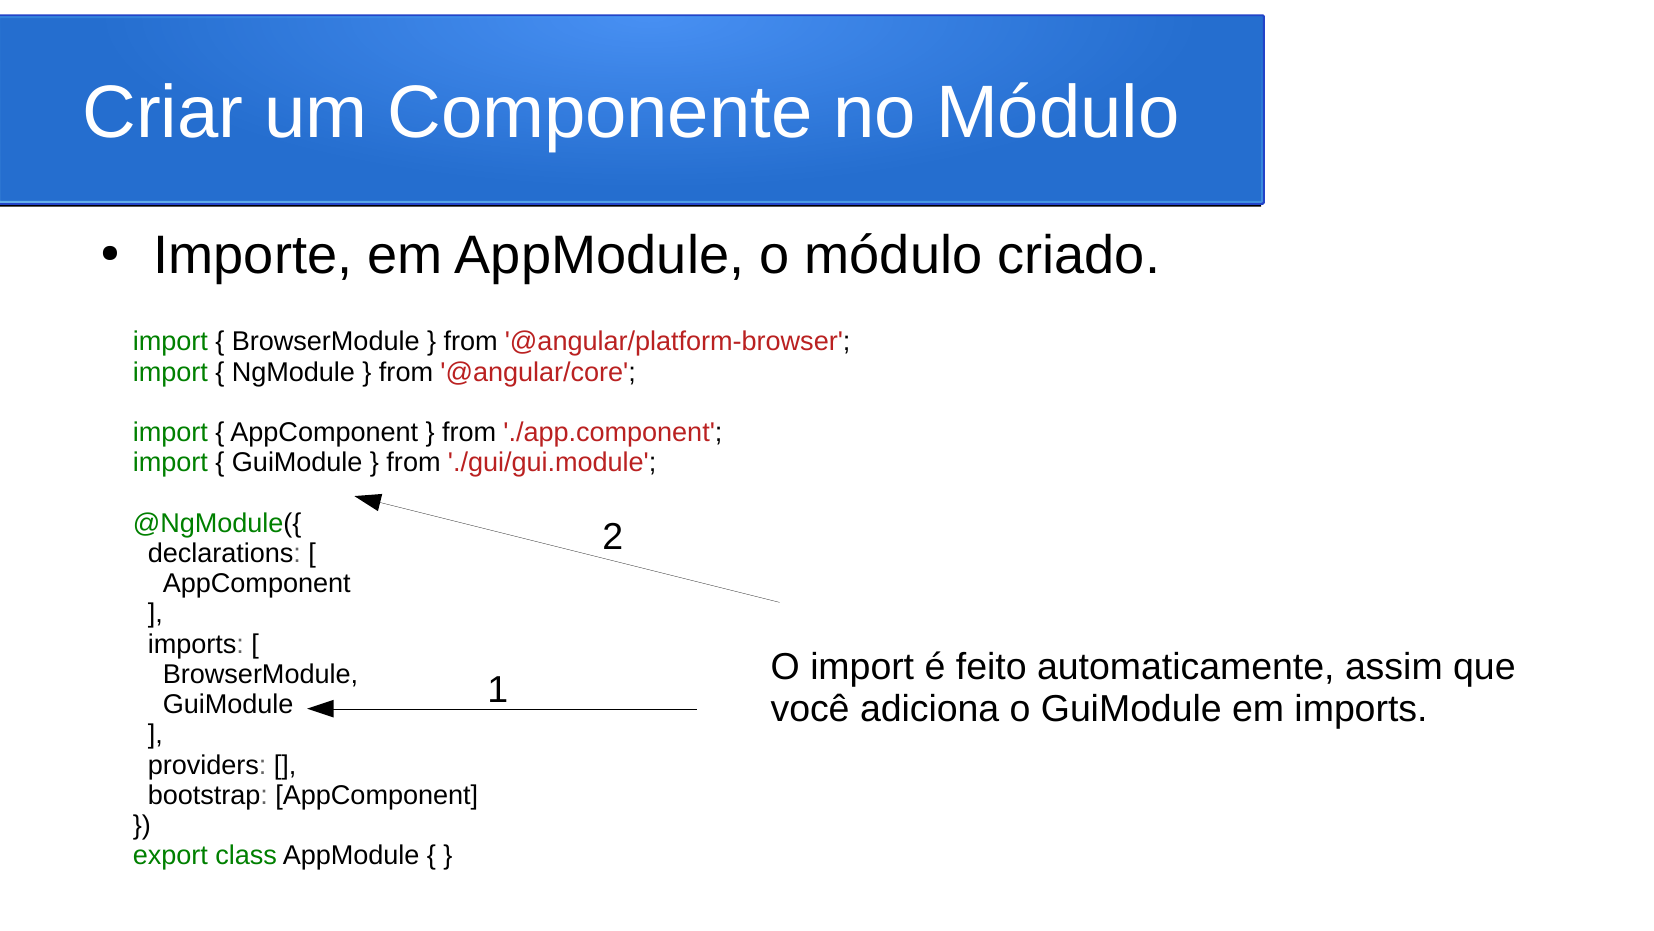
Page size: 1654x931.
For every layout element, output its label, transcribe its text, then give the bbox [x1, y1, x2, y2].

text_box 1 [472, 661, 523, 719]
text_box 2 [602, 507, 615, 565]
text_box import { BrowserModule } from '@angular/platform-browser'; import { NgModule } from '@angular/core'; import { AppComponent } from './app.component'; import { GuiModule } from './gui/gui.module'; @NgModule({ declarations: [ AppComponent ], imports: [ BrowserModule, GuiModule ], providers: [], bootstrap: [AppComponent] }) export class AppModule { } [118, 318, 1501, 878]
list Importe, em AppModule, o módulo criado. [82, 224, 1571, 764]
text_box O import é feito automaticamente, assim que você adiciona o GuiModule em imports. [755, 637, 1531, 737]
title Criar um Componente no Módulo [82, 35, 1235, 189]
